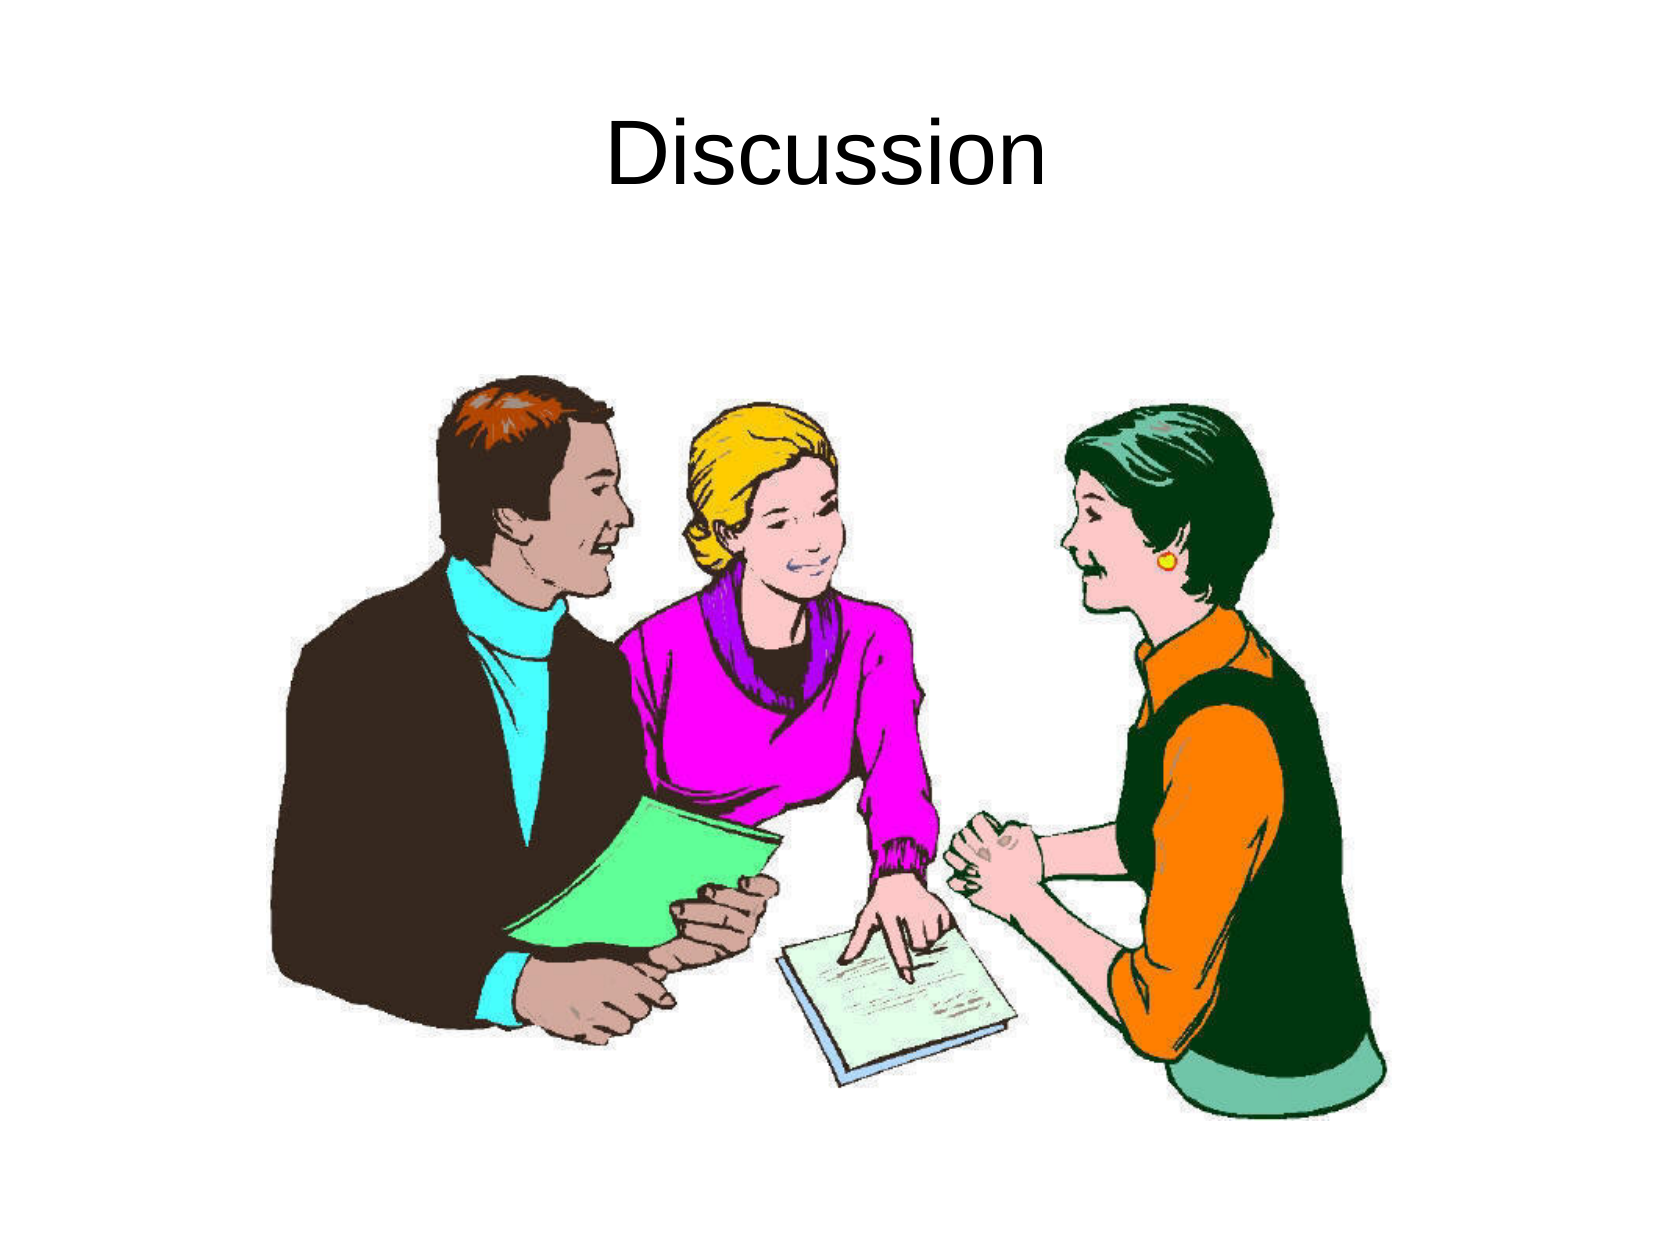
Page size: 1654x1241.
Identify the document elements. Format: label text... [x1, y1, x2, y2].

picture [266, 374, 1392, 1121]
title Discussion [82, 49, 1571, 257]
